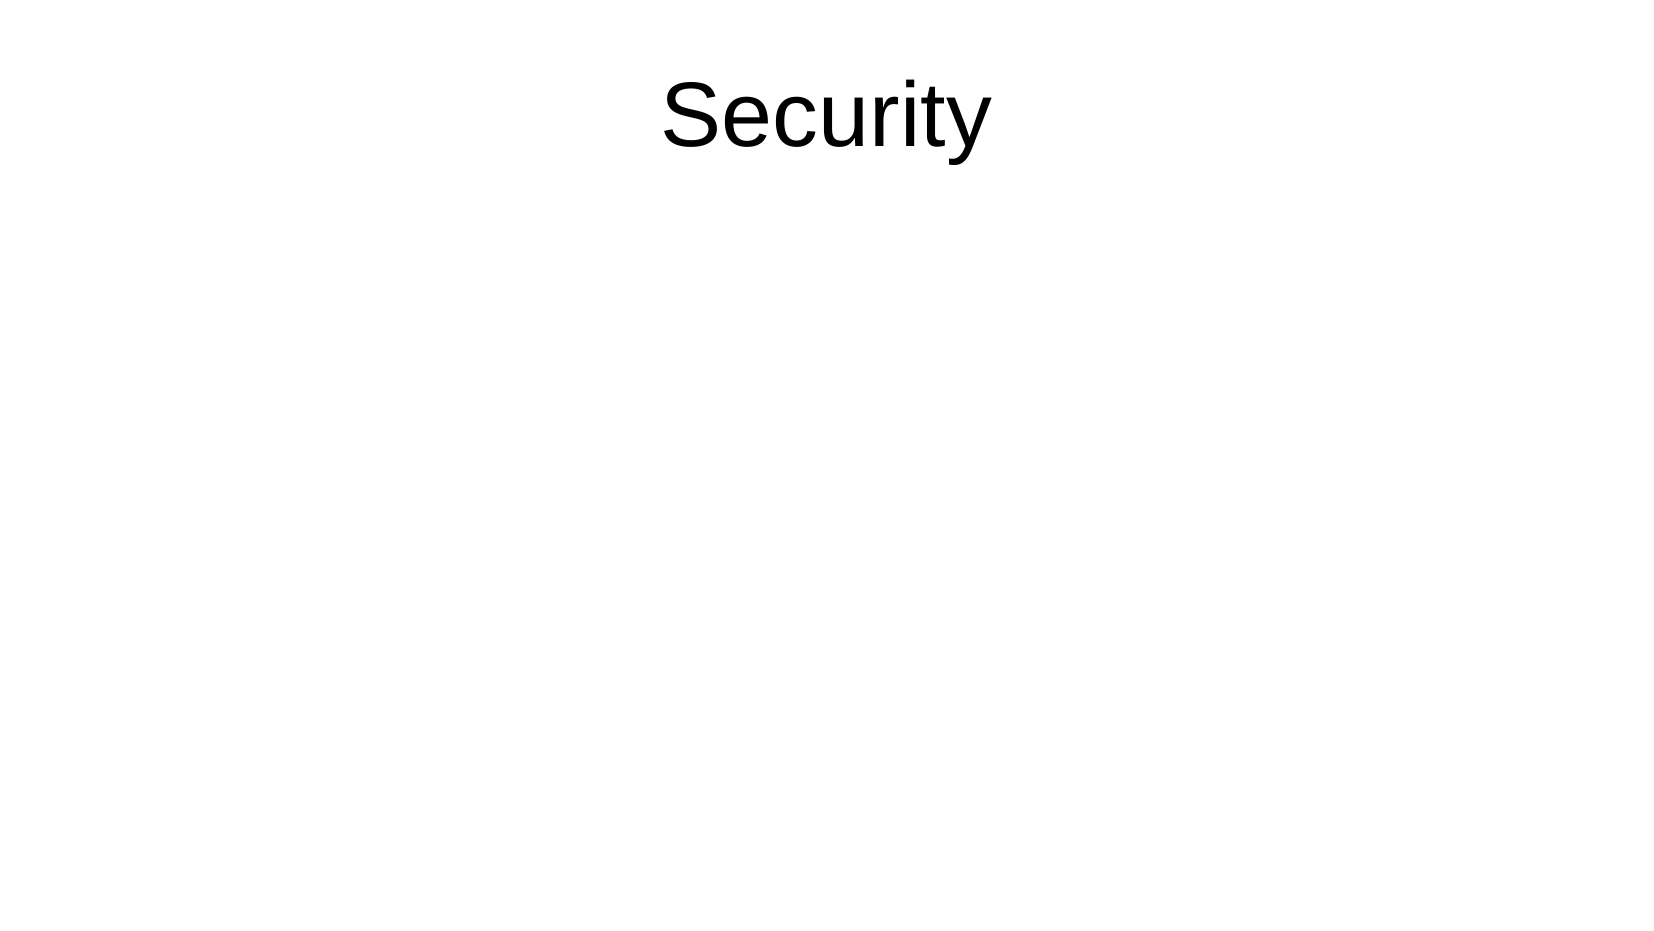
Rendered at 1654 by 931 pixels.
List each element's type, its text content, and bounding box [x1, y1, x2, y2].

title Security [82, 37, 1571, 193]
